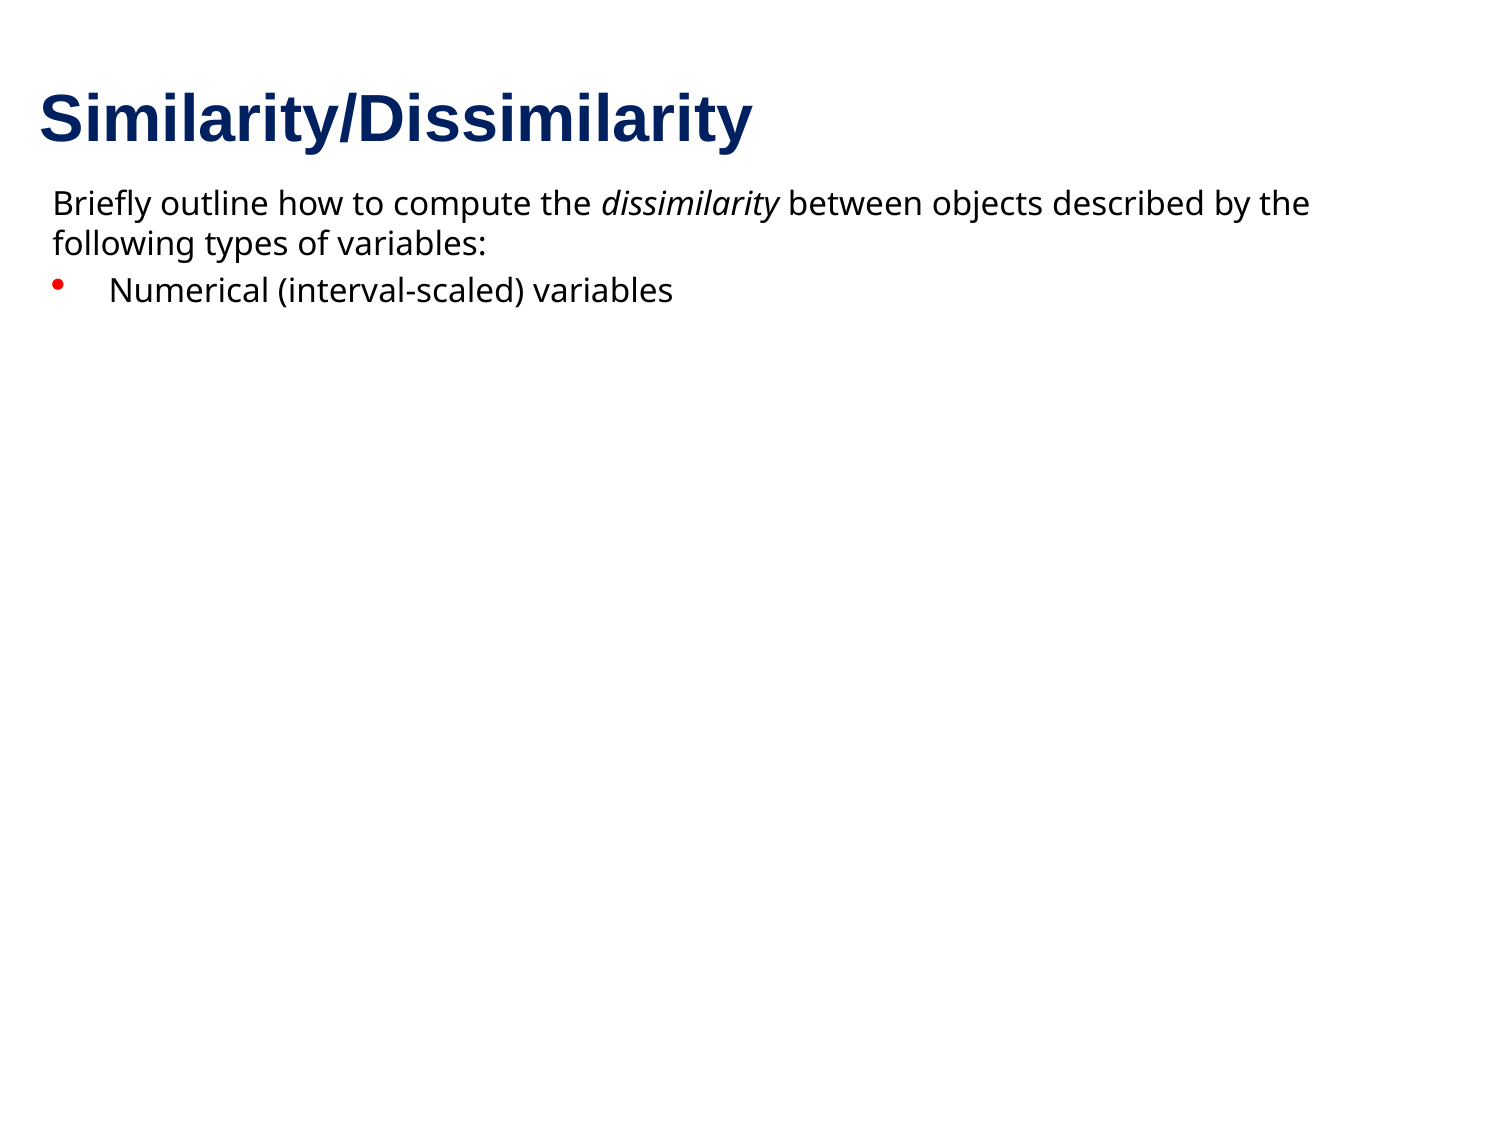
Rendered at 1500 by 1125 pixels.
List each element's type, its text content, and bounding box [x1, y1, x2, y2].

list Briefly outline how to compute the dissimilarity between objects described by the following types of variables: Numerical (interval-scaled) variables [37, 174, 1400, 887]
title Similarity/Dissimilarity [24, 24, 1096, 162]
